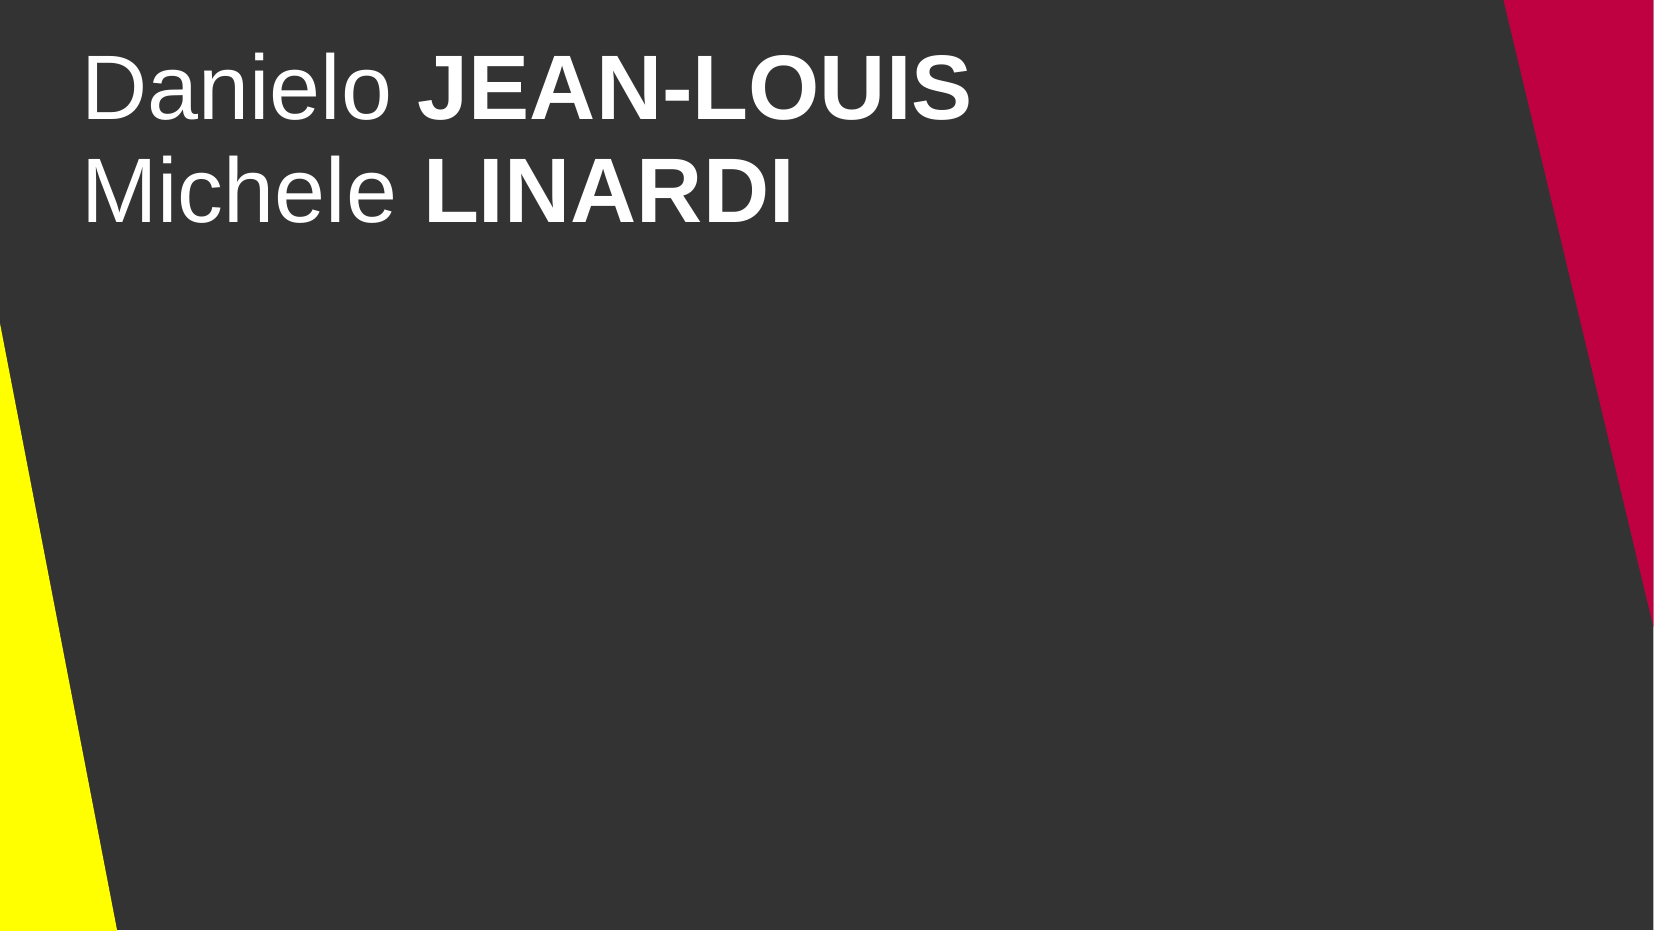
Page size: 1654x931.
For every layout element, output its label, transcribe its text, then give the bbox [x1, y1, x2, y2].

text_box [0, 323, 118, 931]
text_box Danielo JEAN-LOUIS Michele LINARDI [81, 36, 1570, 758]
text_box [1503, 0, 1654, 630]
